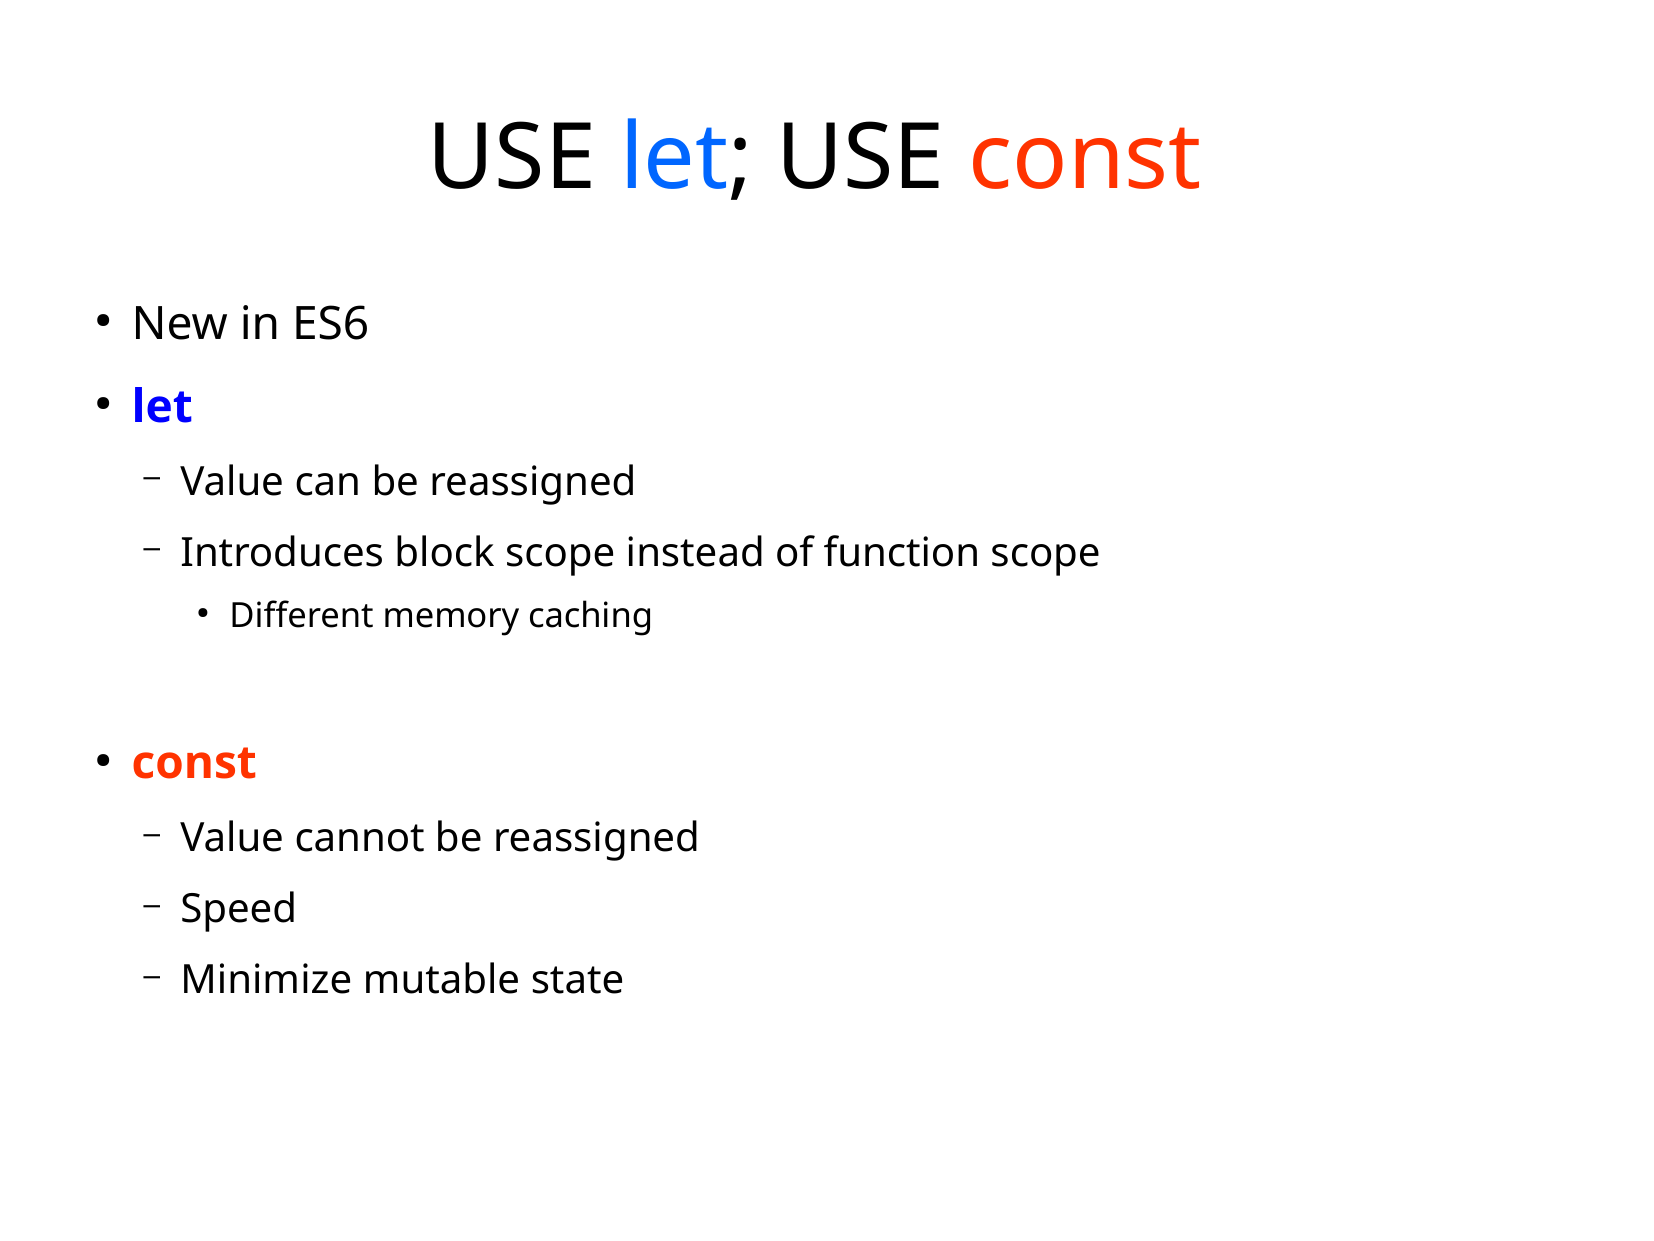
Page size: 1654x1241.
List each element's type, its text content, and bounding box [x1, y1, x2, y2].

title USE let; USE const [82, 49, 1571, 257]
list New in ES6 let Value can be reassigned Introduces block scope instead of function scope Different memory caching const Value cannot be reassigned Speed Minimize mutable state [82, 290, 1571, 1010]
